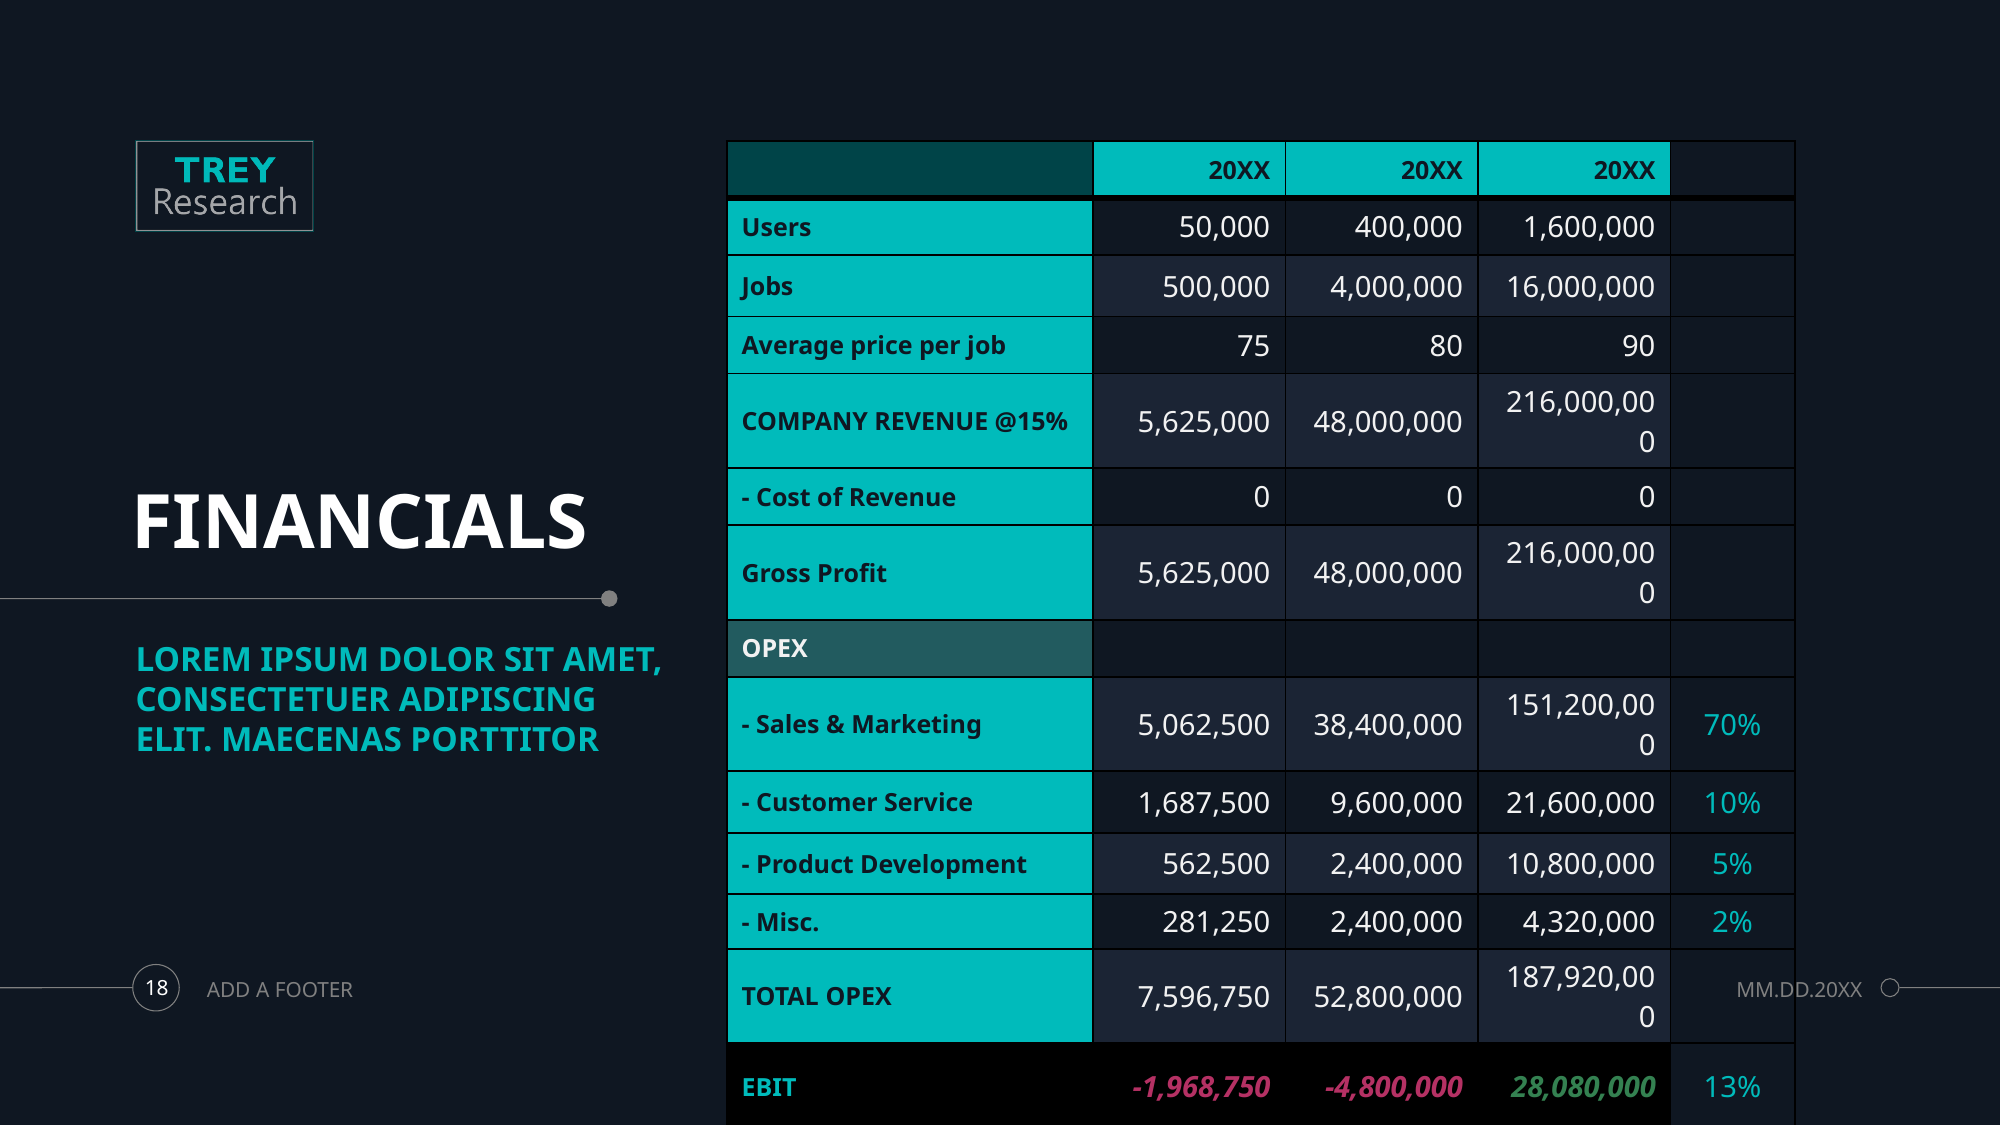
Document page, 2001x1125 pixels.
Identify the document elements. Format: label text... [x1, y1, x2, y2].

table_cell OPEX [728, 621, 1092, 676]
table_cell 2,400,000 [1286, 895, 1477, 948]
table_cell - Product Development [728, 834, 1092, 893]
table_cell COMPANY REVENUE @15% [728, 374, 1092, 467]
table_cell 0 [1479, 469, 1670, 524]
table_cell TOTAL OPEX [728, 950, 1092, 1042]
table_cell 281,250 [1094, 895, 1285, 948]
table_cell 9,600,000 [1286, 772, 1477, 832]
table_cell 16,000,000 [1479, 256, 1670, 316]
table_cell 562,500 [1094, 834, 1285, 893]
slide_number <number> [127, 964, 186, 1014]
table_cell 38,400,000 [1286, 678, 1477, 770]
table_cell - Misc. [728, 895, 1092, 948]
table_cell 4,000,000 [1286, 256, 1477, 316]
table_cell -1,968,750 [1094, 1044, 1285, 1125]
table_cell [1671, 950, 1794, 964]
table_cell 5,062,500 [1094, 678, 1285, 770]
table_cell -4,800,000 [1286, 1044, 1477, 1125]
table_cell 21,600,000 [1479, 772, 1670, 832]
table_cell [1286, 621, 1477, 676]
table_cell 75 [1094, 317, 1285, 373]
table_cell [1671, 201, 1794, 254]
table_cell 151,200,000 [1479, 678, 1670, 770]
table_cell [1671, 256, 1794, 316]
table_cell [1671, 621, 1794, 676]
table_cell 0 [1094, 469, 1285, 524]
table_cell 70% [1671, 678, 1794, 770]
table_cell 7,596,750 [1094, 950, 1285, 1042]
table_cell - Customer Service [728, 772, 1092, 832]
table_cell 48,000,000 [1286, 374, 1477, 467]
table_cell 216,000,000 [1479, 526, 1670, 619]
table_header [728, 142, 1092, 195]
table_cell 400,000 [1286, 201, 1477, 254]
table_cell 216,000,000 [1479, 374, 1670, 467]
table_cell EBIT [728, 1044, 1092, 1125]
table_cell 0 [1286, 469, 1477, 524]
table_cell 10,800,000 [1479, 834, 1670, 893]
table_cell 2% [1671, 895, 1794, 948]
table_cell 5% [1671, 834, 1794, 893]
table_cell 4,320,000 [1479, 895, 1670, 948]
table_cell 1,687,500 [1094, 772, 1285, 832]
table_cell 90 [1479, 317, 1670, 373]
table_cell [1671, 469, 1794, 524]
table_cell 500,000 [1094, 256, 1285, 316]
slide_number MM.DD.20XX [1643, 964, 1863, 1014]
list LOREM IPSUM DOLOR SIT AMET, CONSECTETUER ADIPISCING ELIT. MAECENAS PORTTITOR [135, 638, 673, 783]
table_header 20XX [1479, 142, 1670, 195]
table_cell 1,600,000 [1479, 201, 1670, 254]
table_cell 80 [1286, 317, 1477, 373]
table_cell 2,400,000 [1286, 834, 1477, 893]
table_header [1671, 142, 1794, 195]
table_cell - Sales & Marketing [728, 678, 1092, 770]
table_cell Jobs [728, 256, 1092, 316]
picture [136, 141, 314, 231]
table_header 20XX [1286, 142, 1477, 195]
table_cell [1671, 1014, 1794, 1042]
table_cell 28,080,000 [1479, 1044, 1670, 1125]
table_cell 52,800,000 [1286, 950, 1477, 1042]
table_cell [1094, 621, 1285, 676]
table_cell [1479, 621, 1670, 676]
table_cell Users [728, 201, 1092, 254]
table_cell - Cost of Revenue [728, 469, 1092, 524]
table_cell Gross Profit [728, 526, 1092, 619]
table_cell 48,000,000 [1286, 526, 1477, 619]
table_cell 5,625,000 [1094, 526, 1285, 619]
table_cell [1671, 374, 1794, 467]
footer ADD A FOOTER [191, 964, 671, 1014]
table_header 20XX [1094, 142, 1285, 195]
table_cell 187,920,000 [1479, 950, 1670, 1042]
table_cell Average price per job [728, 317, 1092, 373]
table_cell 50,000 [1094, 201, 1285, 254]
table_cell 13% [1671, 1044, 1794, 1125]
table_cell [1671, 526, 1794, 619]
table_cell 5,625,000 [1094, 374, 1285, 467]
table_cell 10% [1671, 772, 1794, 832]
title FINANCIALS [131, 370, 726, 564]
table_cell [1671, 317, 1794, 373]
